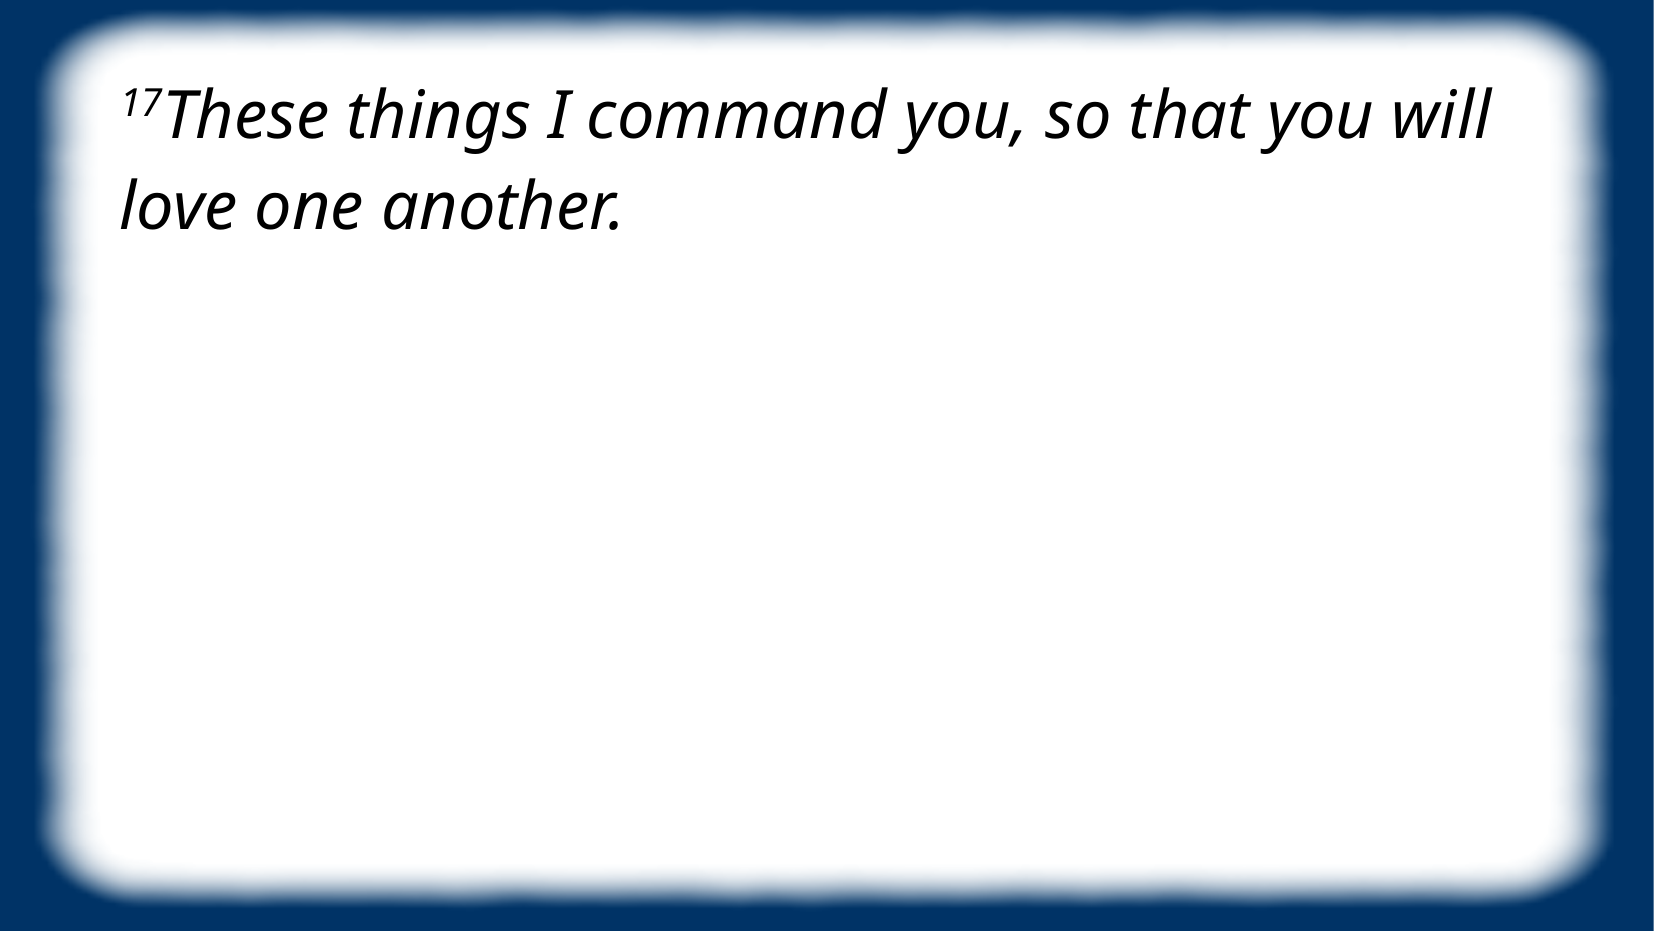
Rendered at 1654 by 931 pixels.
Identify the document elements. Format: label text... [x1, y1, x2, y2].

picture [0, 0, 1654, 931]
text_box 17These things I command you, so that you will love one another. [105, 60, 1546, 325]
